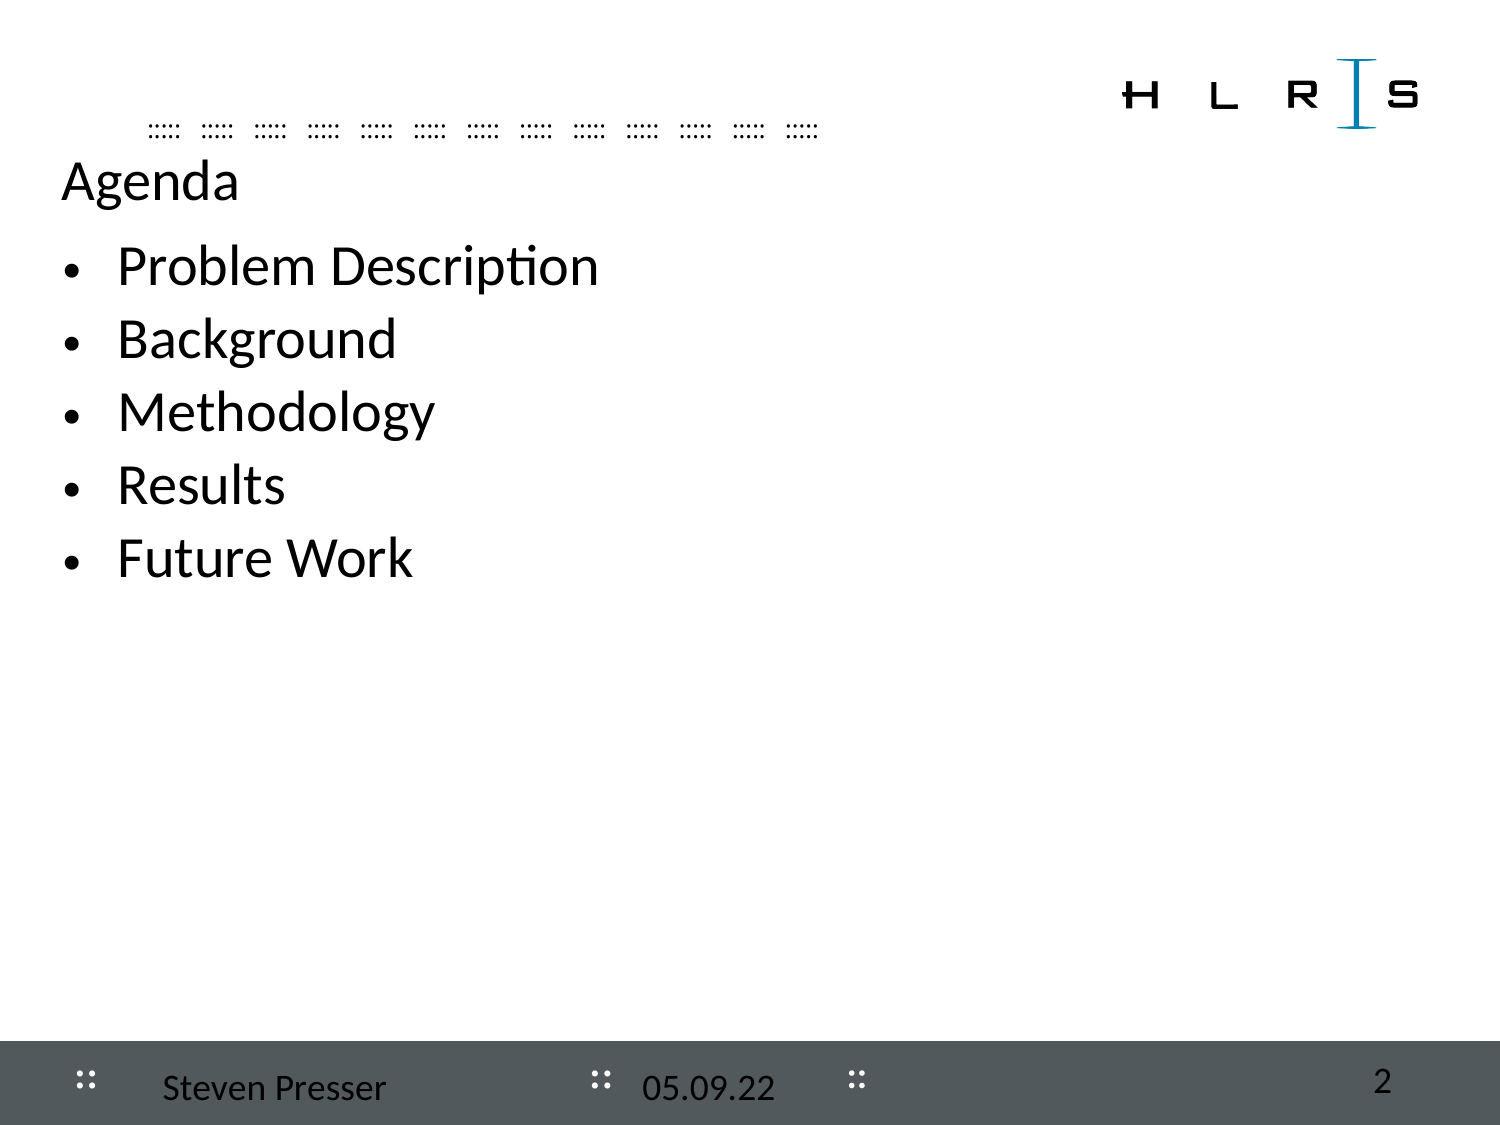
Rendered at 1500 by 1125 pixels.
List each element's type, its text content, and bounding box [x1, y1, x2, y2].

picture [1360, 59, 1418, 108]
picture [1122, 59, 1353, 108]
list Problem Description Background Methodology Results Future Work [46, 234, 1464, 977]
title Agenda [46, 108, 1464, 234]
